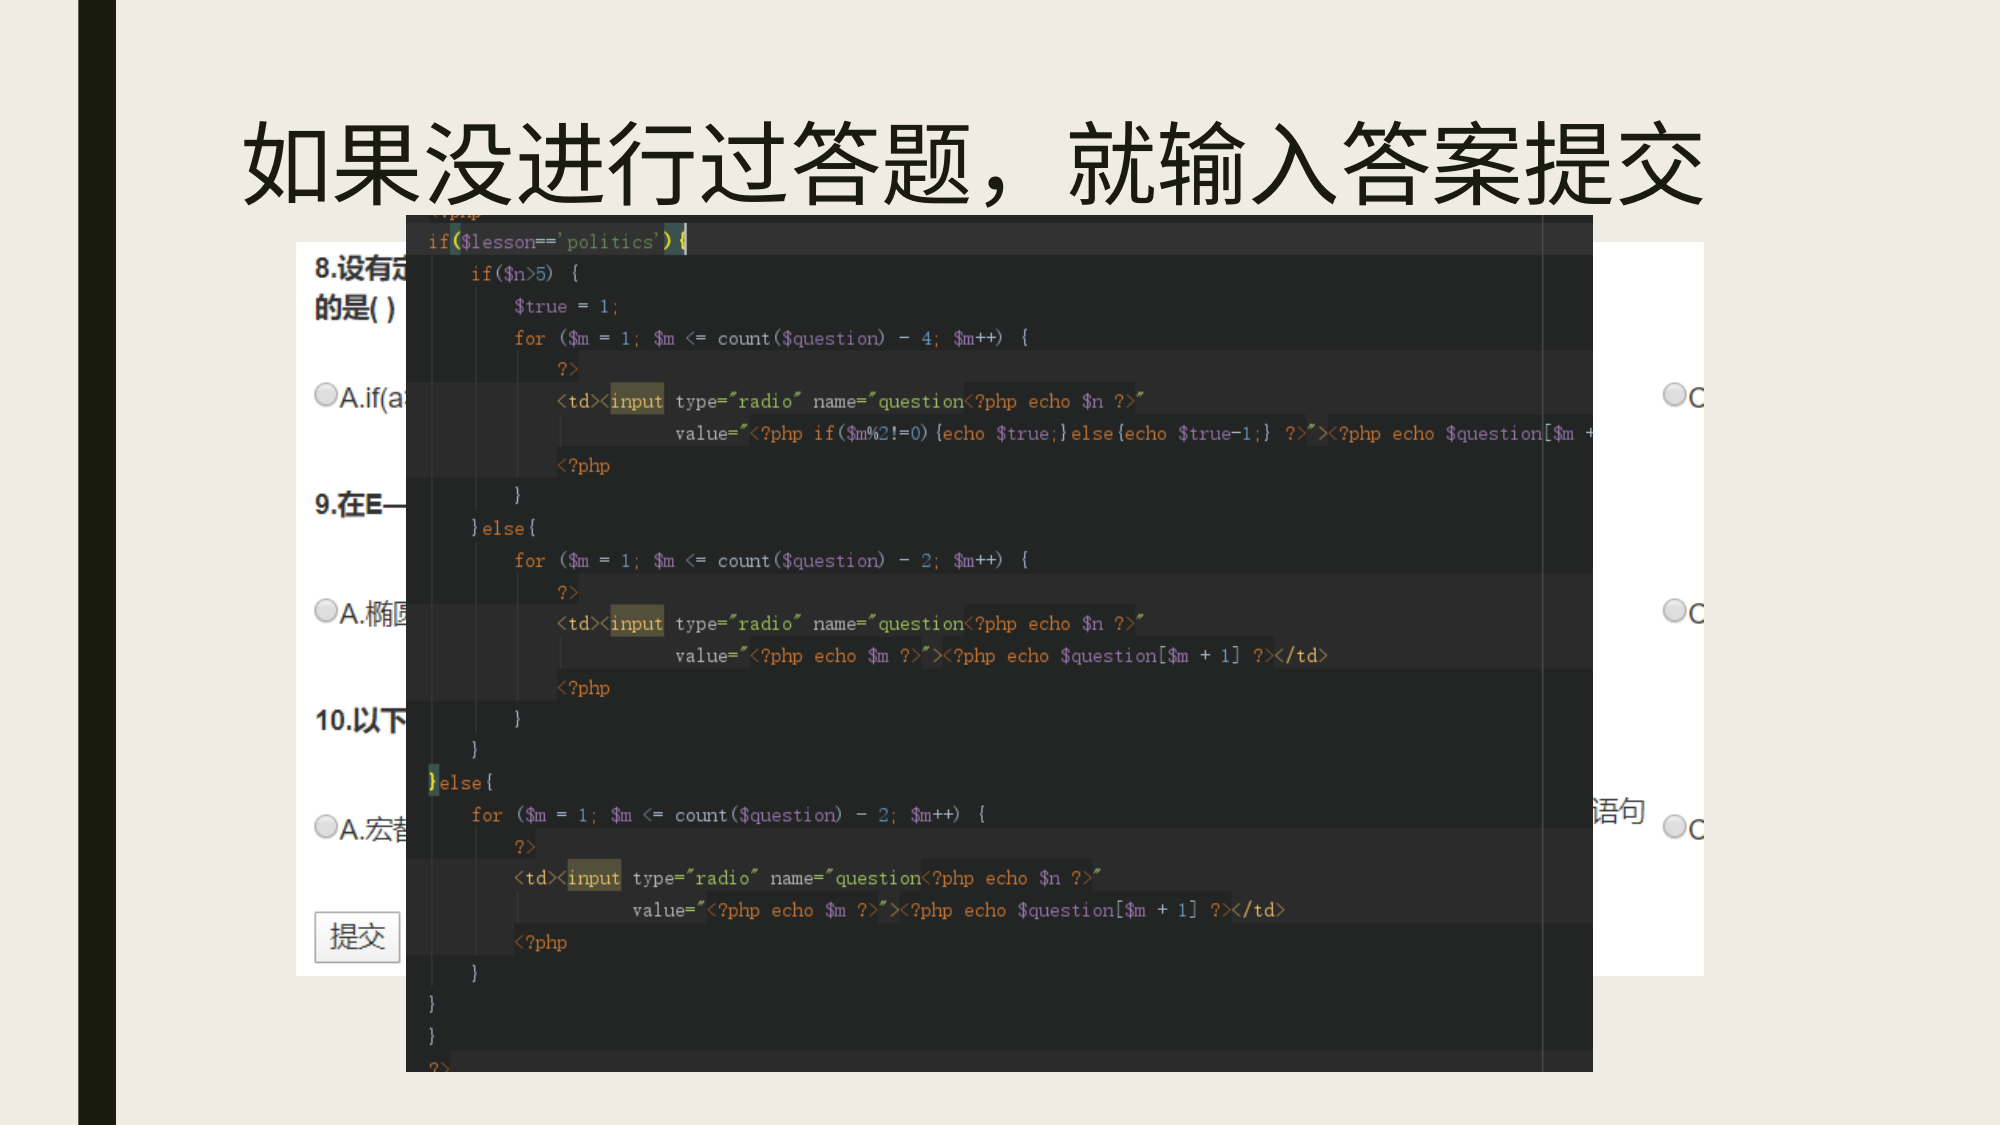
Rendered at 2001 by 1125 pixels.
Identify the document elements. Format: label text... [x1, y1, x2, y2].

title 如果没进行过答题，就输入答案提交 [225, 112, 1800, 243]
picture [296, 215, 1704, 1072]
